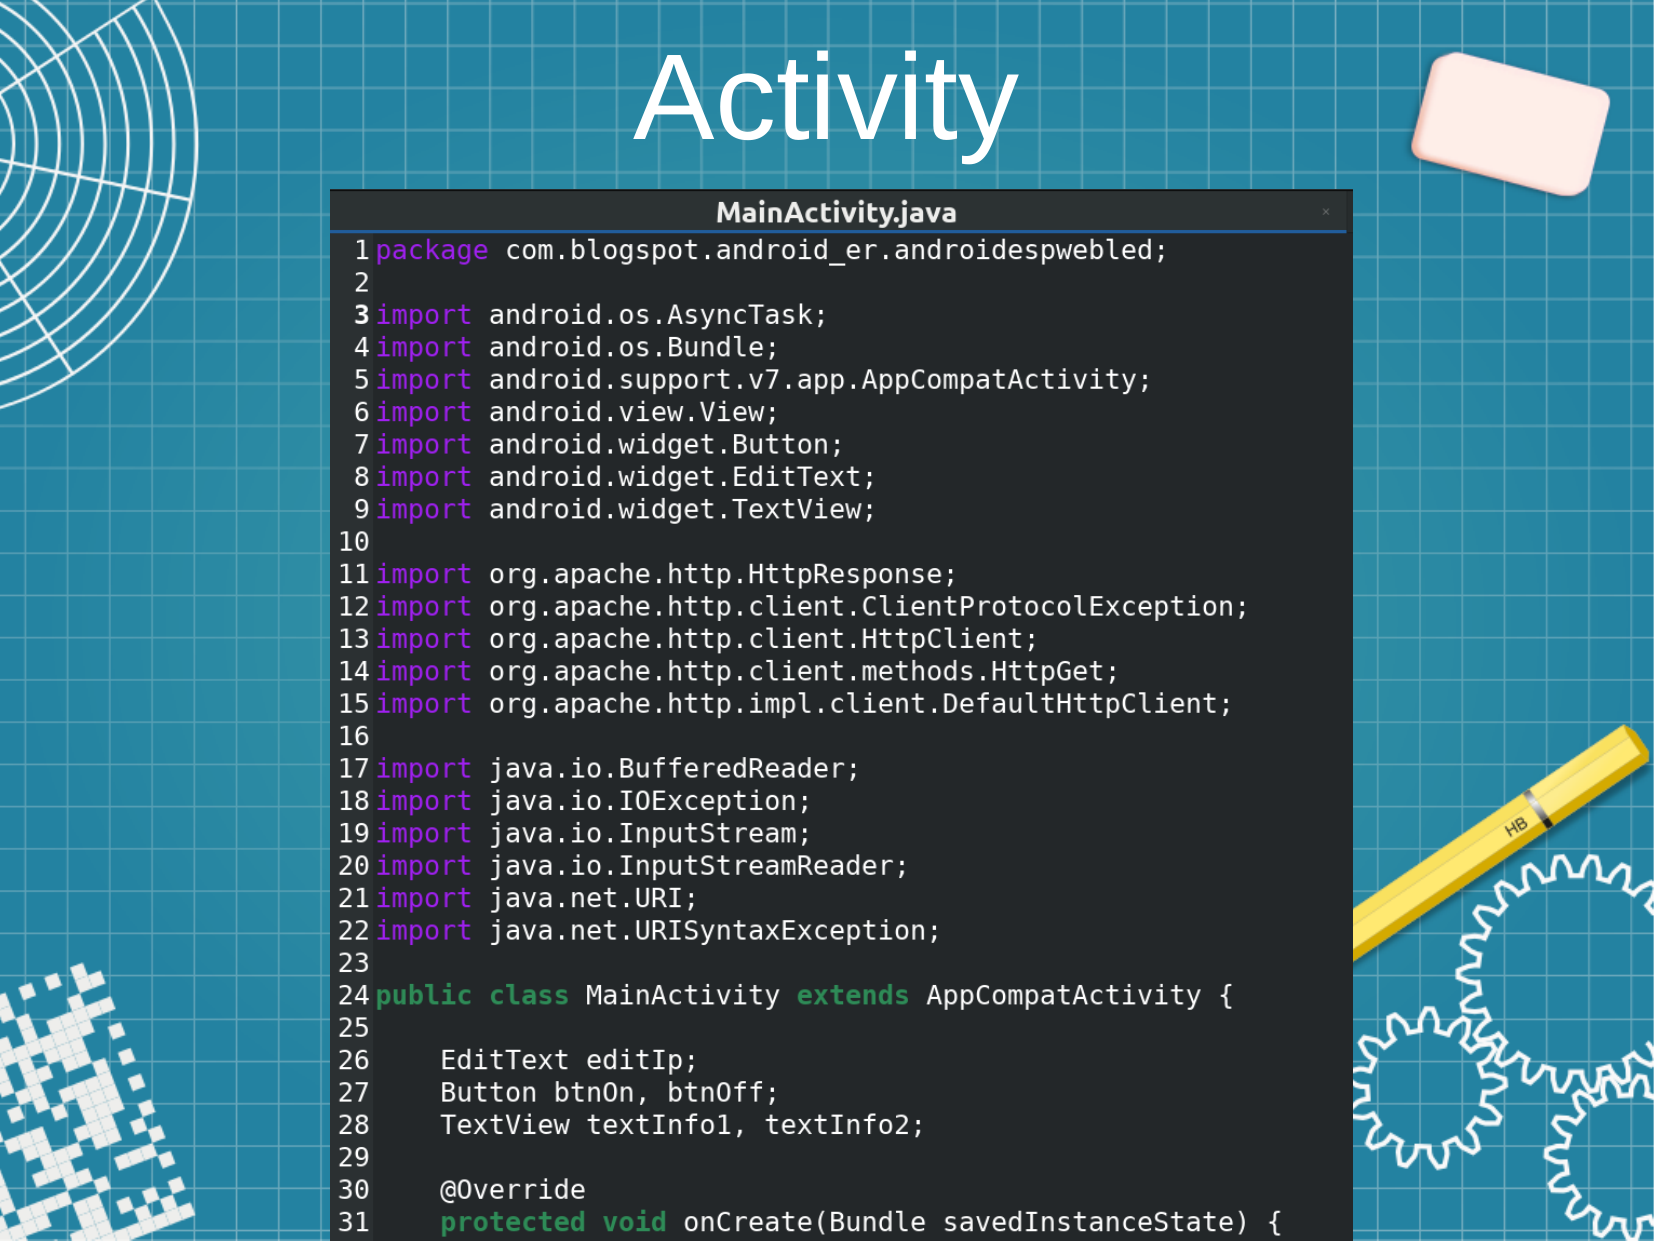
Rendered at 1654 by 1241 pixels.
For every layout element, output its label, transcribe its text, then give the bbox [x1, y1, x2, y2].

title Activity [236, 5, 1418, 189]
picture [0, 0, 1654, 1241]
